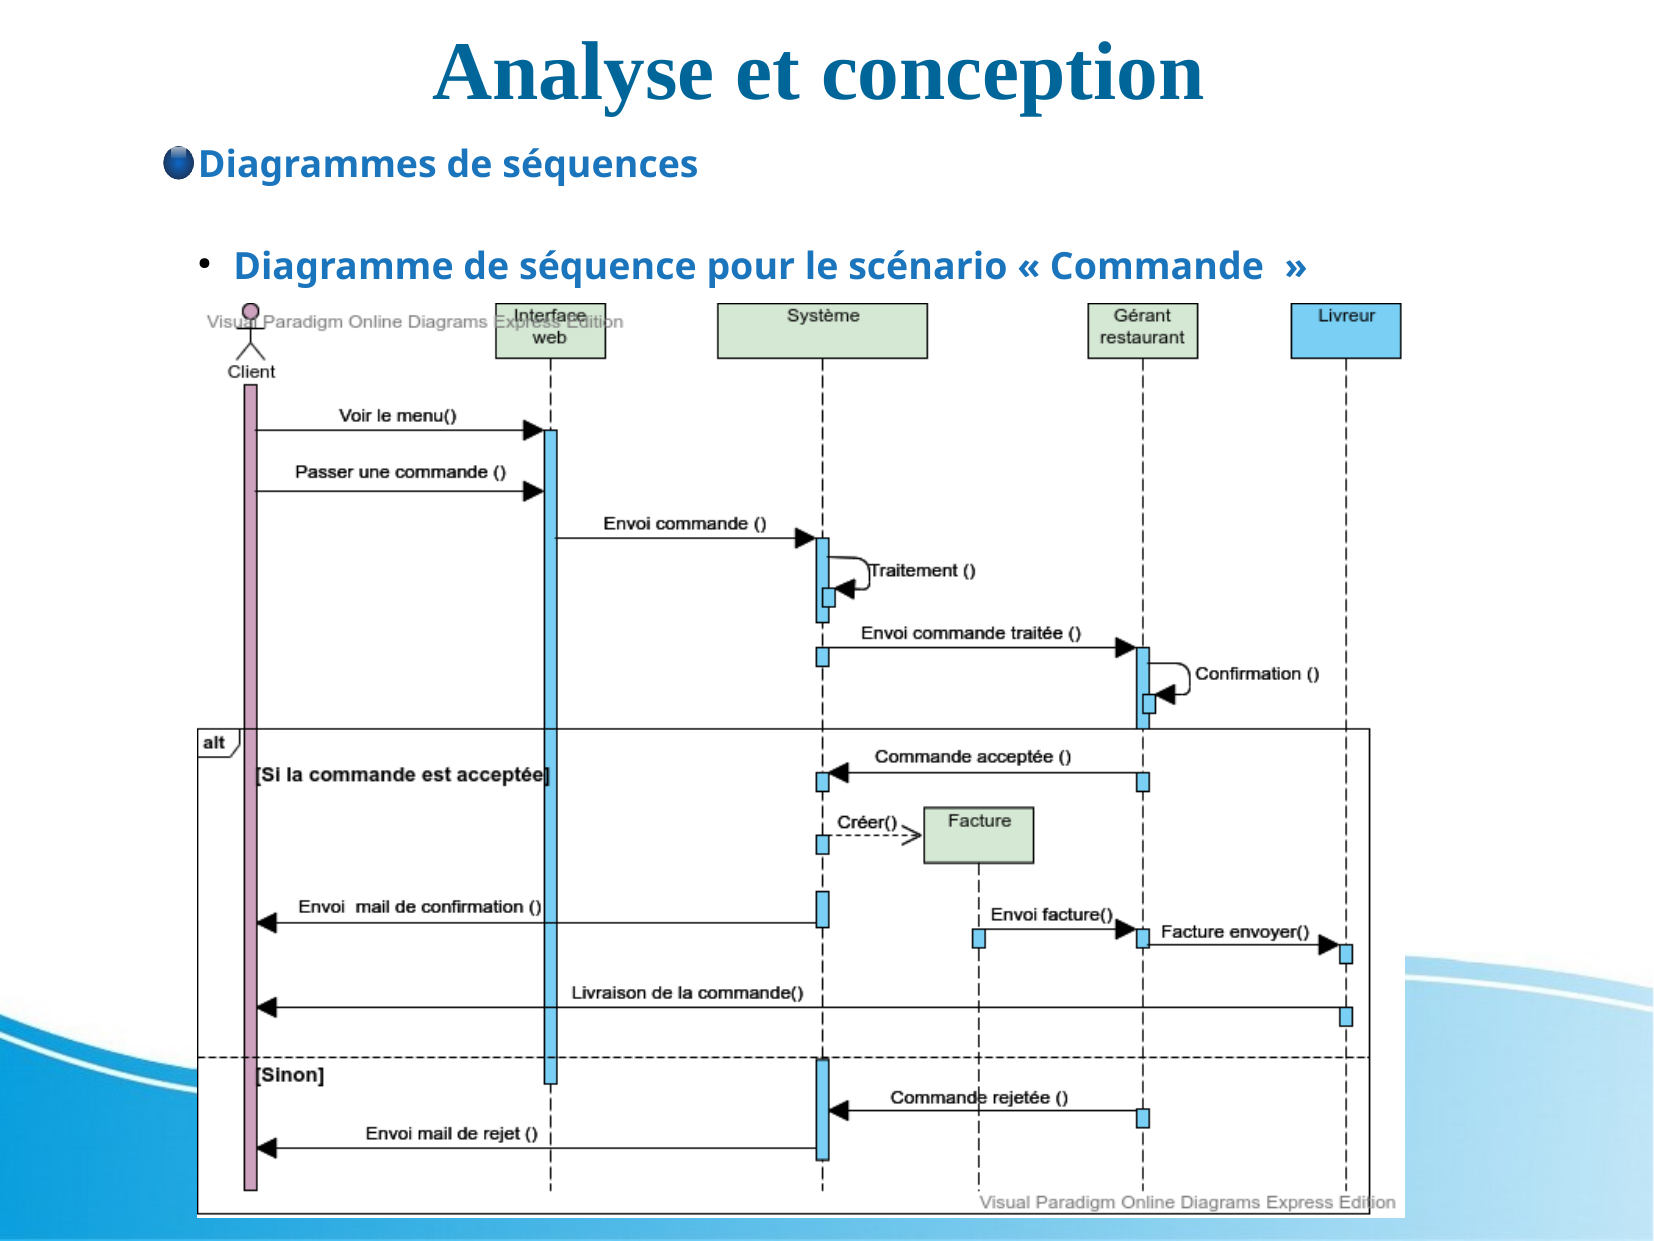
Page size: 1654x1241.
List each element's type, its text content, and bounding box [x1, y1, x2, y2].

title Analyse et conception [75, 0, 1564, 142]
text_box Diagrammes de séquences Diagramme de séquence pour le scénario « Commande » [147, 129, 1554, 304]
picture [0, 303, 1654, 1241]
